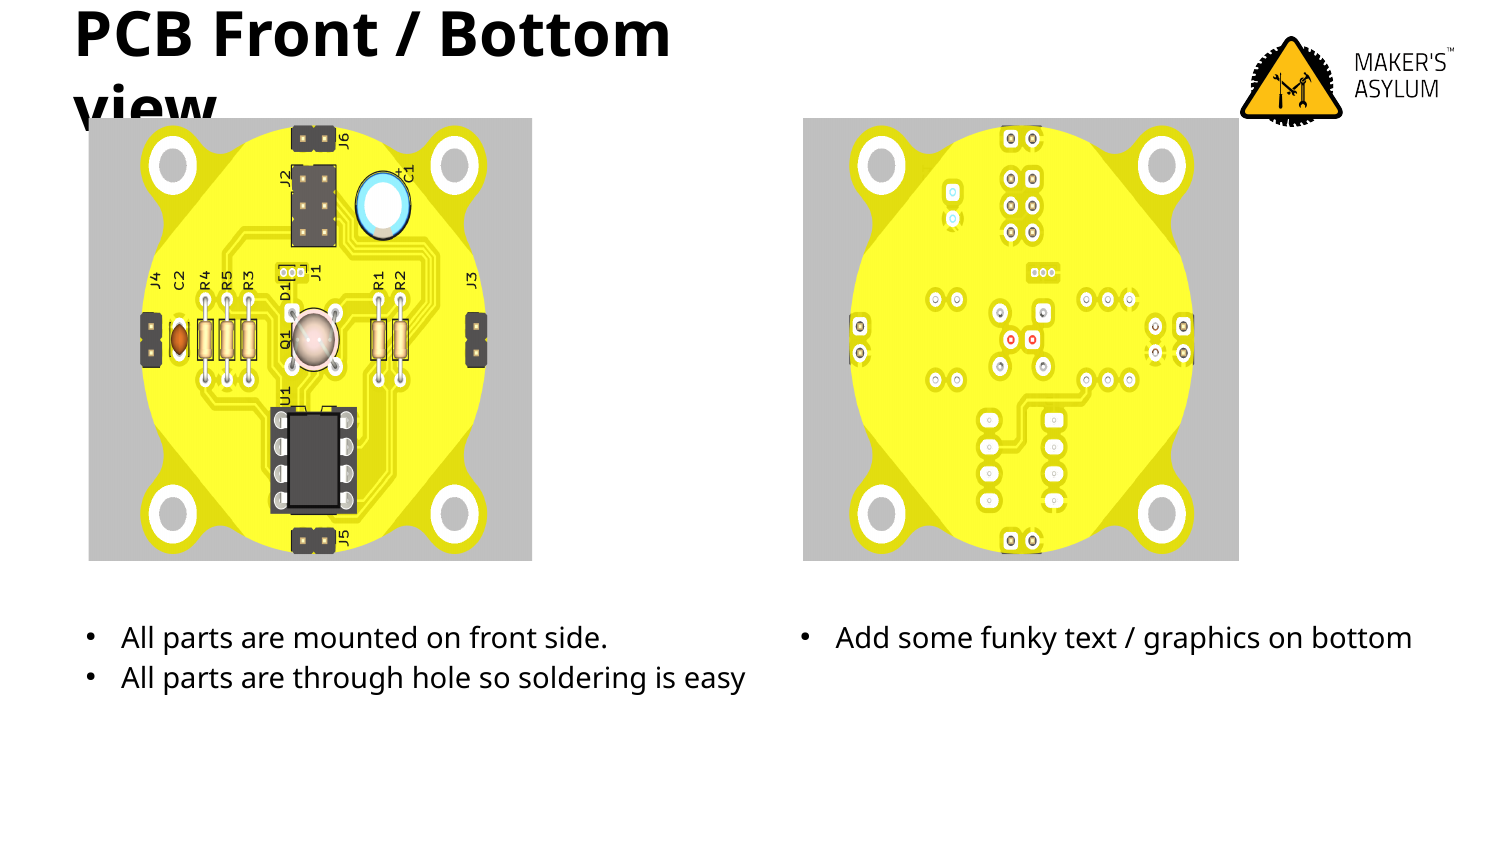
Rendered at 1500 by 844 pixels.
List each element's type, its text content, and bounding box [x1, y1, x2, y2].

picture [1240, 36, 1454, 128]
text_box Add some funky text / graphics on bottom [785, 610, 1477, 801]
picture [88, 118, 533, 562]
text_box All parts are mounted on front side. All parts are through hole so soldering is easy [70, 610, 762, 765]
picture [803, 118, 1239, 562]
text_box PCB Front / Bottom view [58, 11, 822, 127]
